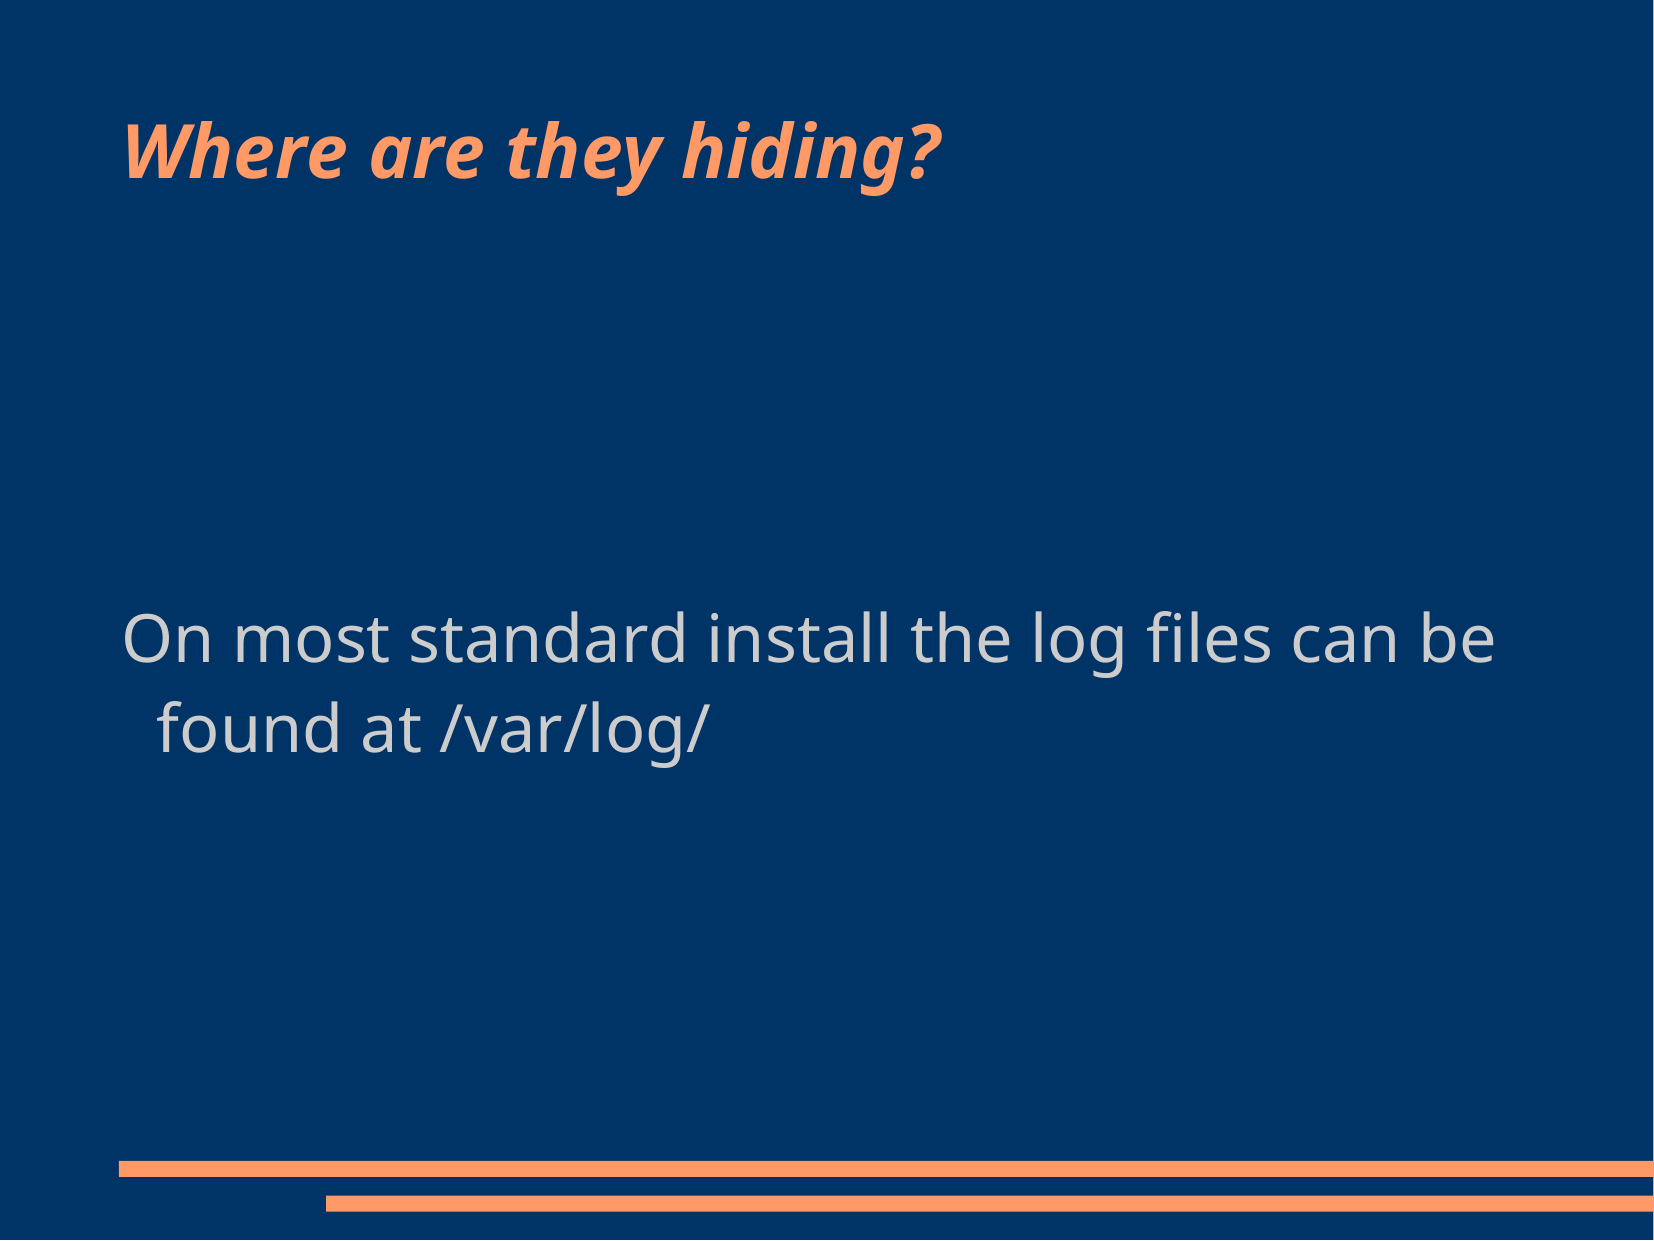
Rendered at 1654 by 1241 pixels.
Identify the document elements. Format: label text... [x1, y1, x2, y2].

title Where are they hiding? [121, 46, 1534, 254]
subtitle On most standard install the log files can be found at /var/log/ [121, 322, 1561, 1133]
